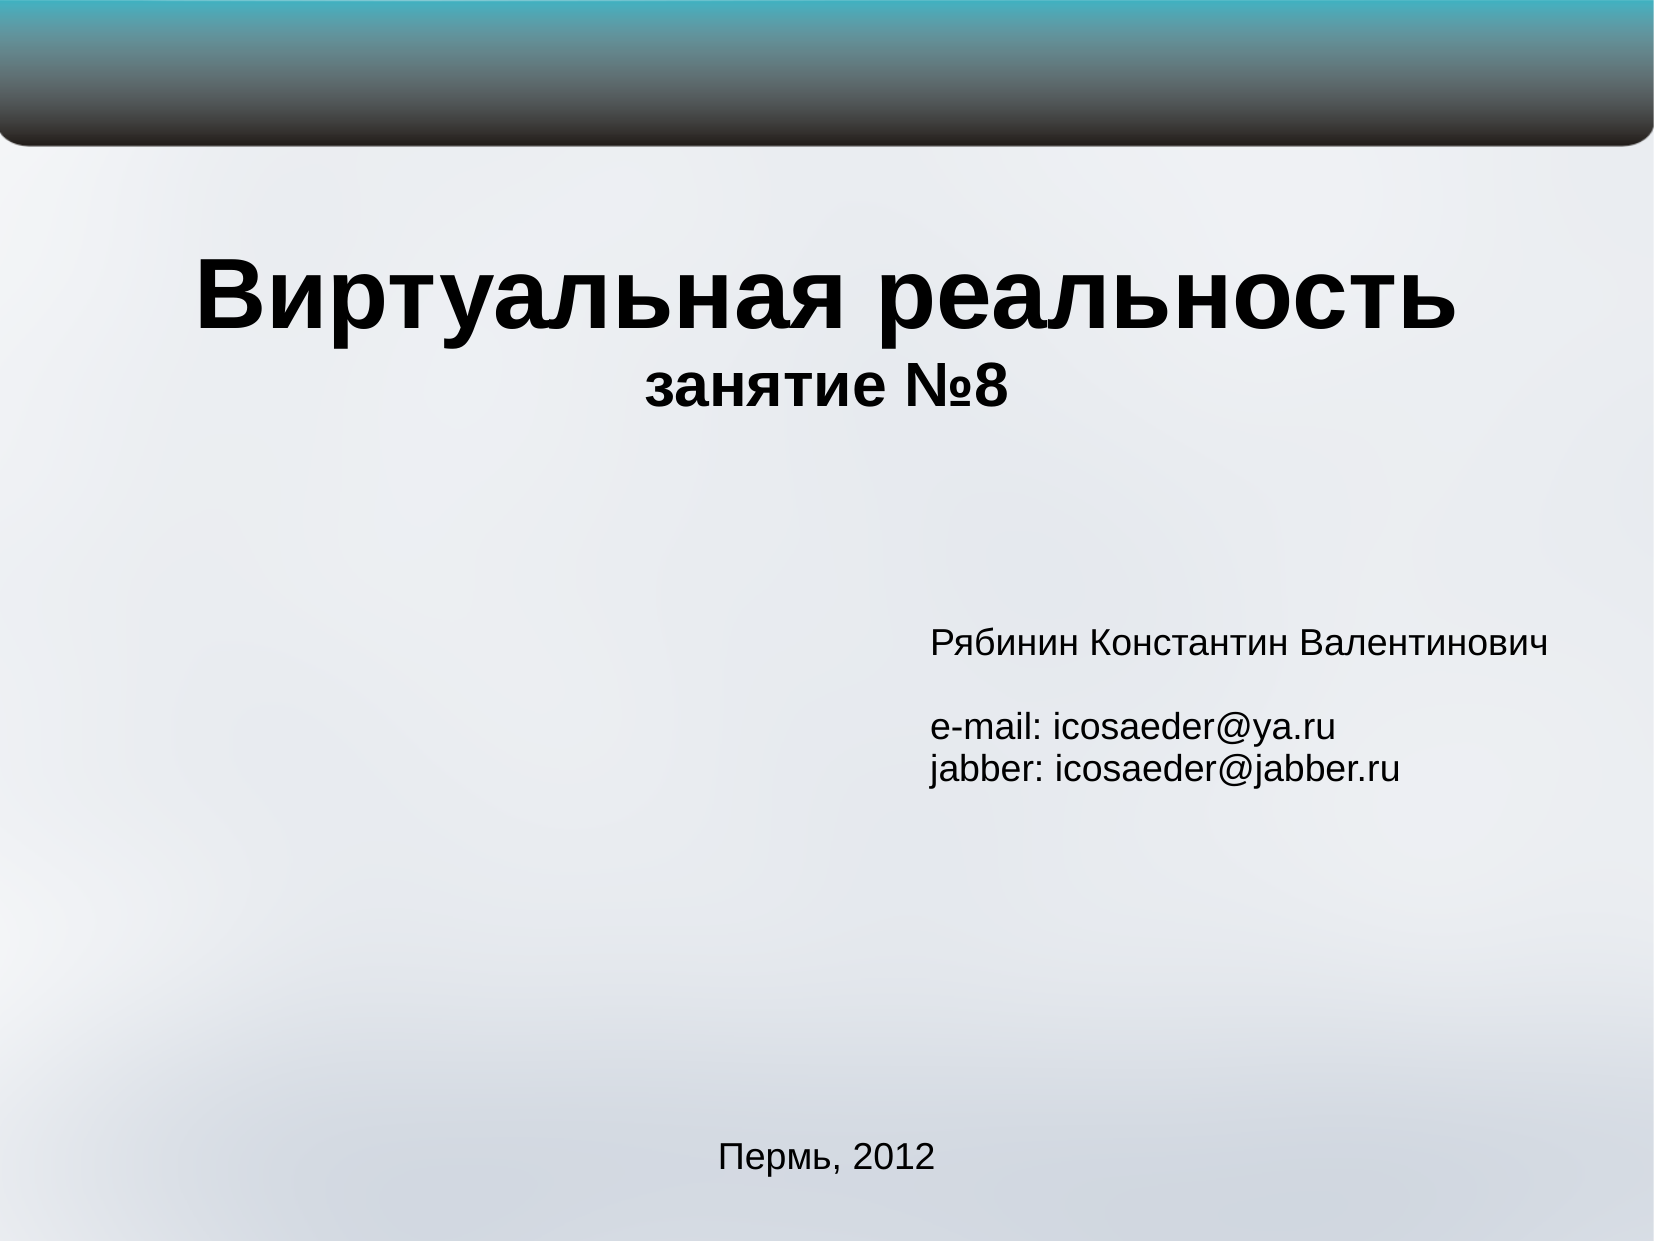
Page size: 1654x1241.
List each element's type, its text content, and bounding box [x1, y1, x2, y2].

text_box Пермь, 2012 [590, 1127, 1063, 1185]
text_box Рябинин Константин Валентинович e-mail: icosaeder@ya.ru jabber: icosaeder@jabber.ru [915, 614, 1595, 797]
text_box Виртуальная реальность занятие №8 [147, 230, 1506, 427]
picture [0, 0, 1654, 1241]
